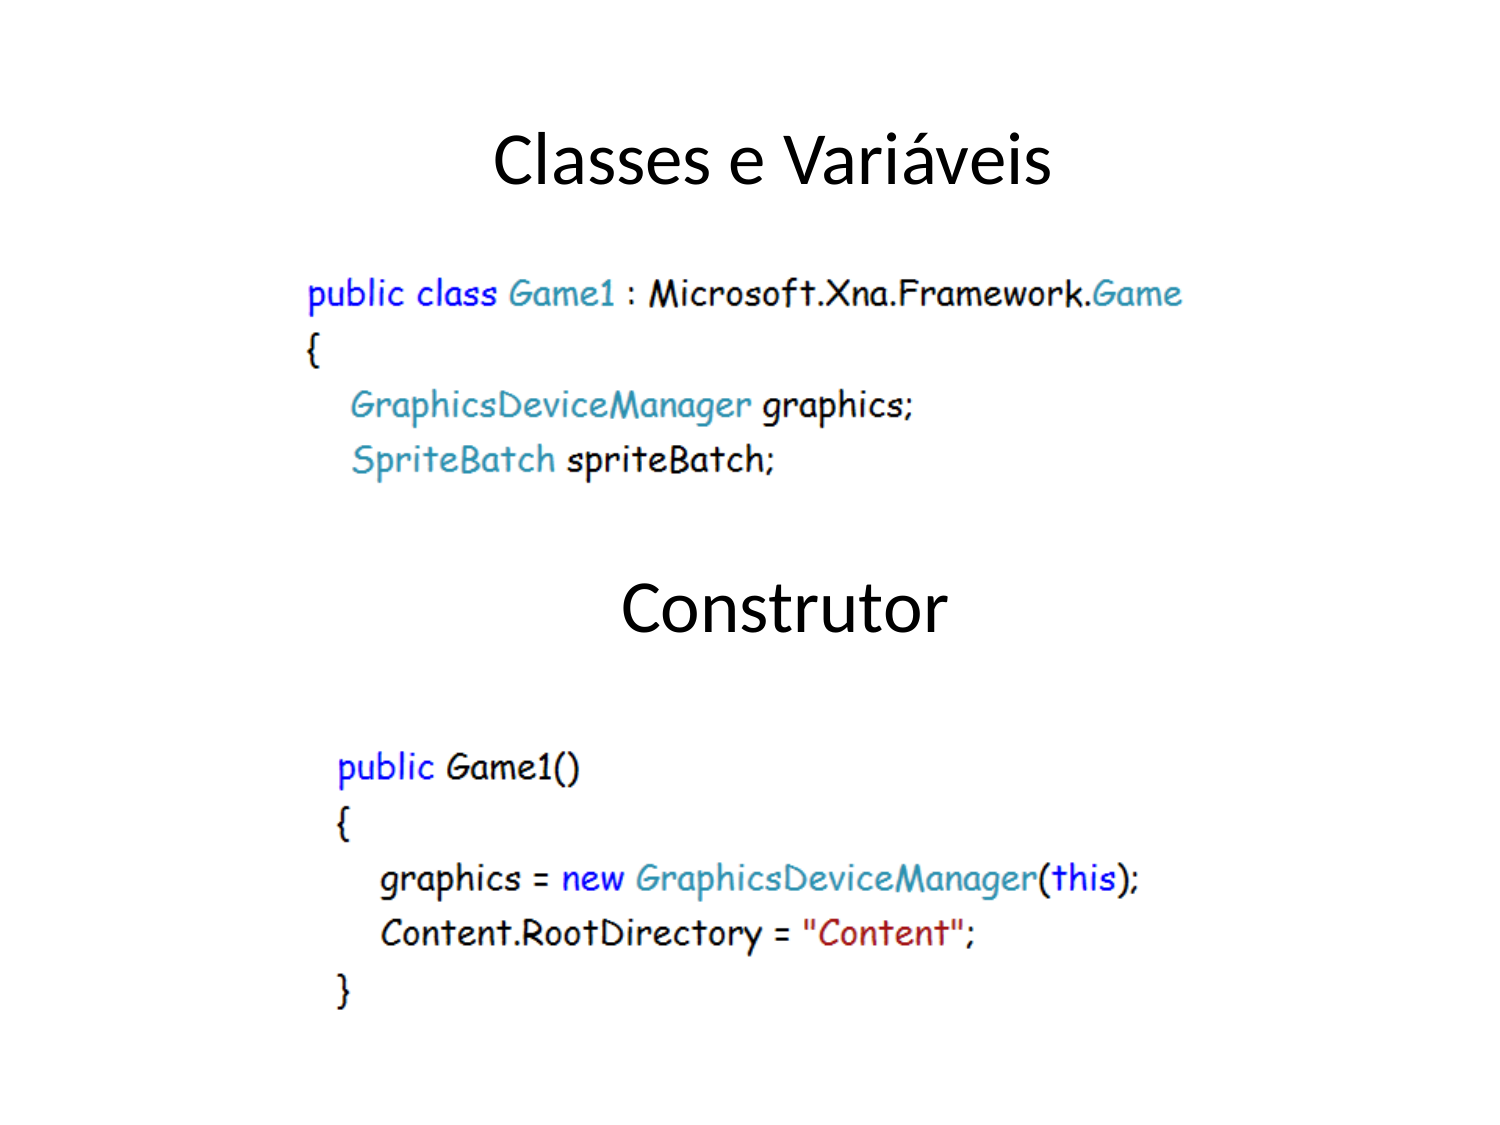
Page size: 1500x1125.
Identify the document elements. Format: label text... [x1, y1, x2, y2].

picture [324, 739, 1149, 1024]
text_box Classes e Variáveis [407, 101, 1140, 267]
text_box Construtor [419, 550, 1152, 746]
picture [301, 267, 1191, 491]
